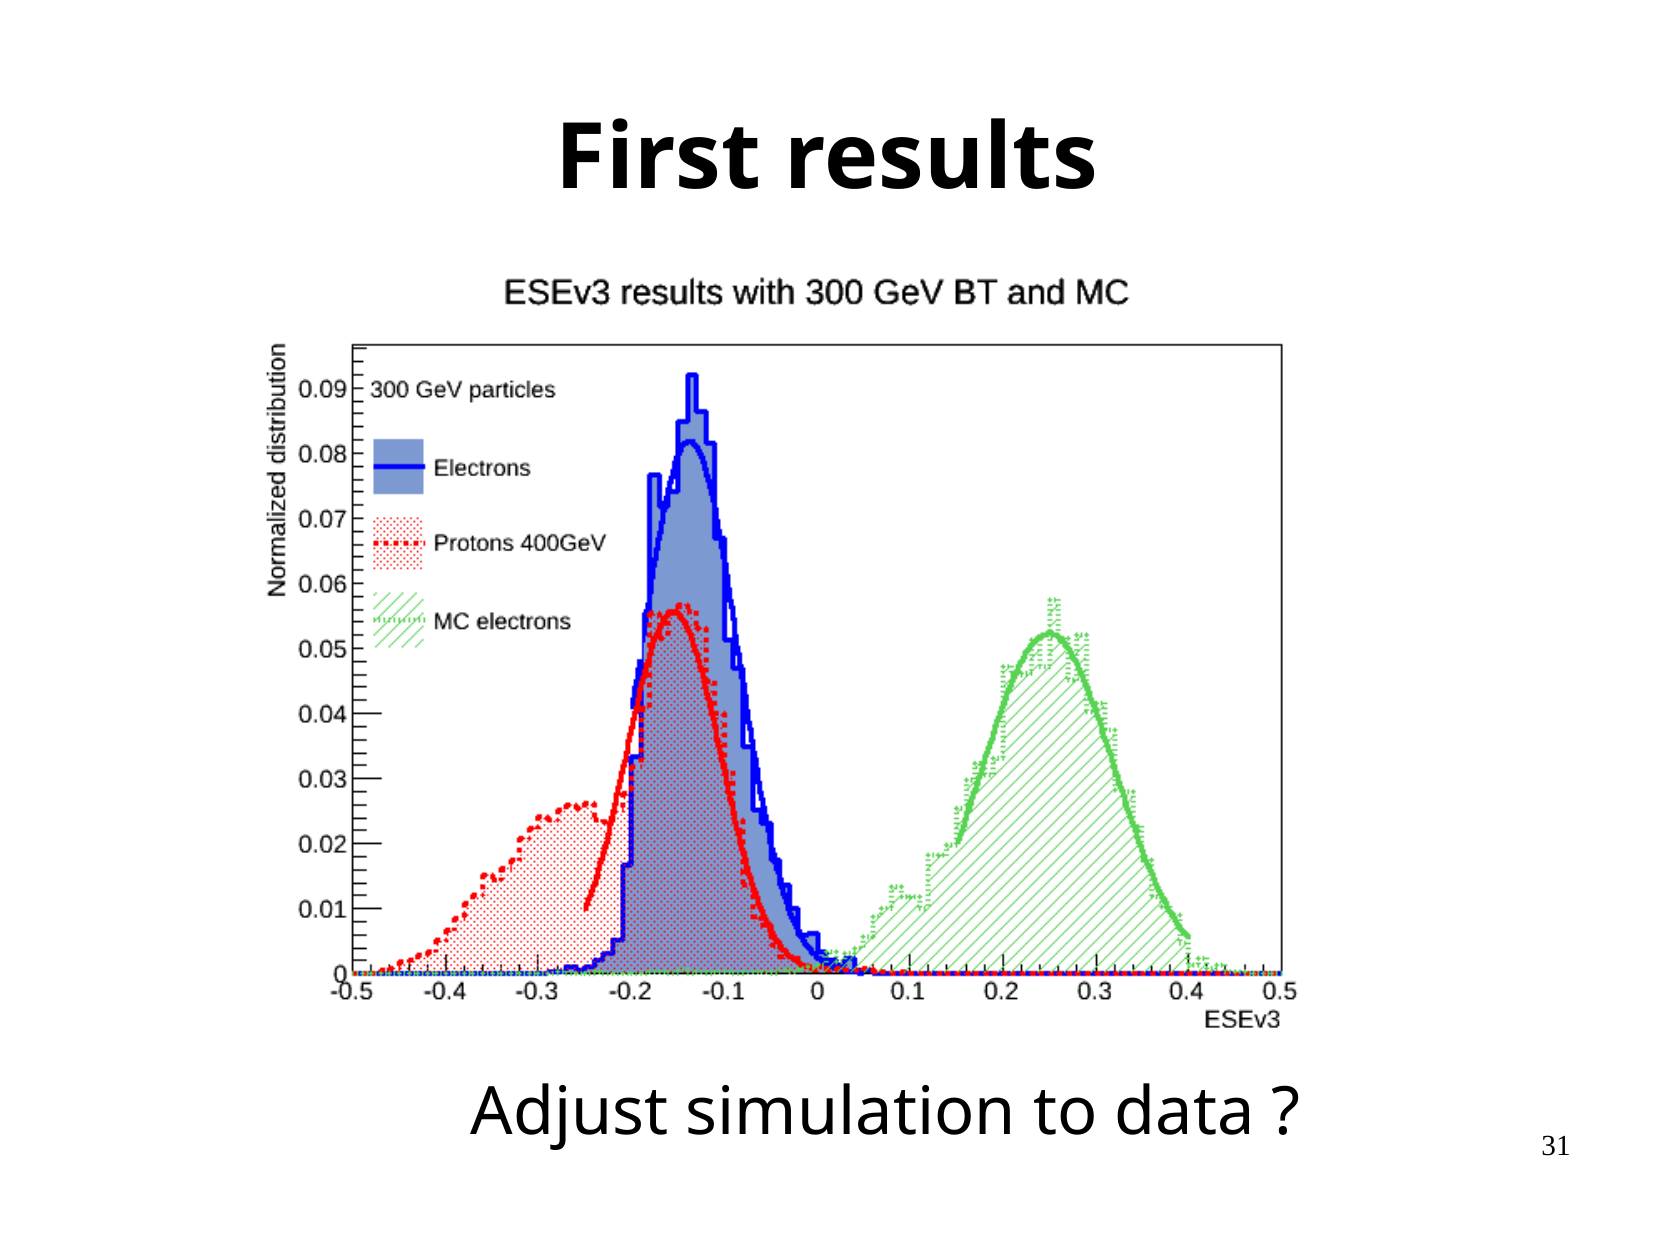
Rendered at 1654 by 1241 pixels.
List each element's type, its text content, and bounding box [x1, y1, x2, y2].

title First results [82, 49, 1571, 257]
picture [237, 266, 1398, 1053]
list Adjust simulation to data ? [399, 1063, 1316, 1178]
